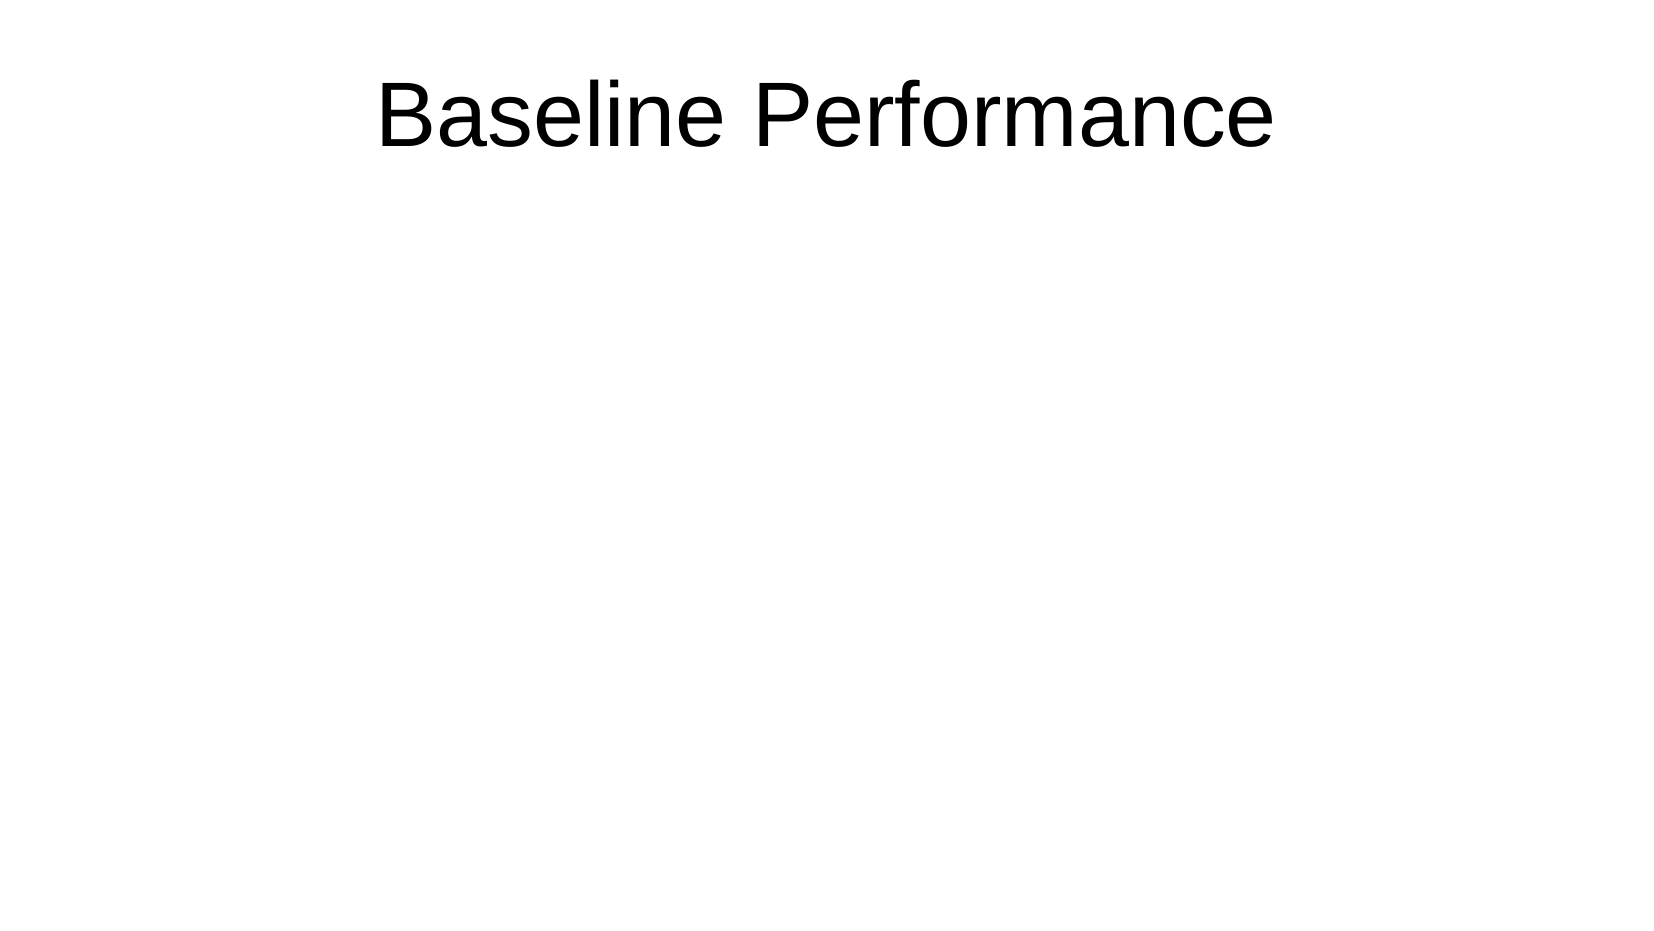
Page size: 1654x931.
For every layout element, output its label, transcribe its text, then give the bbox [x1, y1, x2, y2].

title Baseline Performance [82, 37, 1571, 193]
